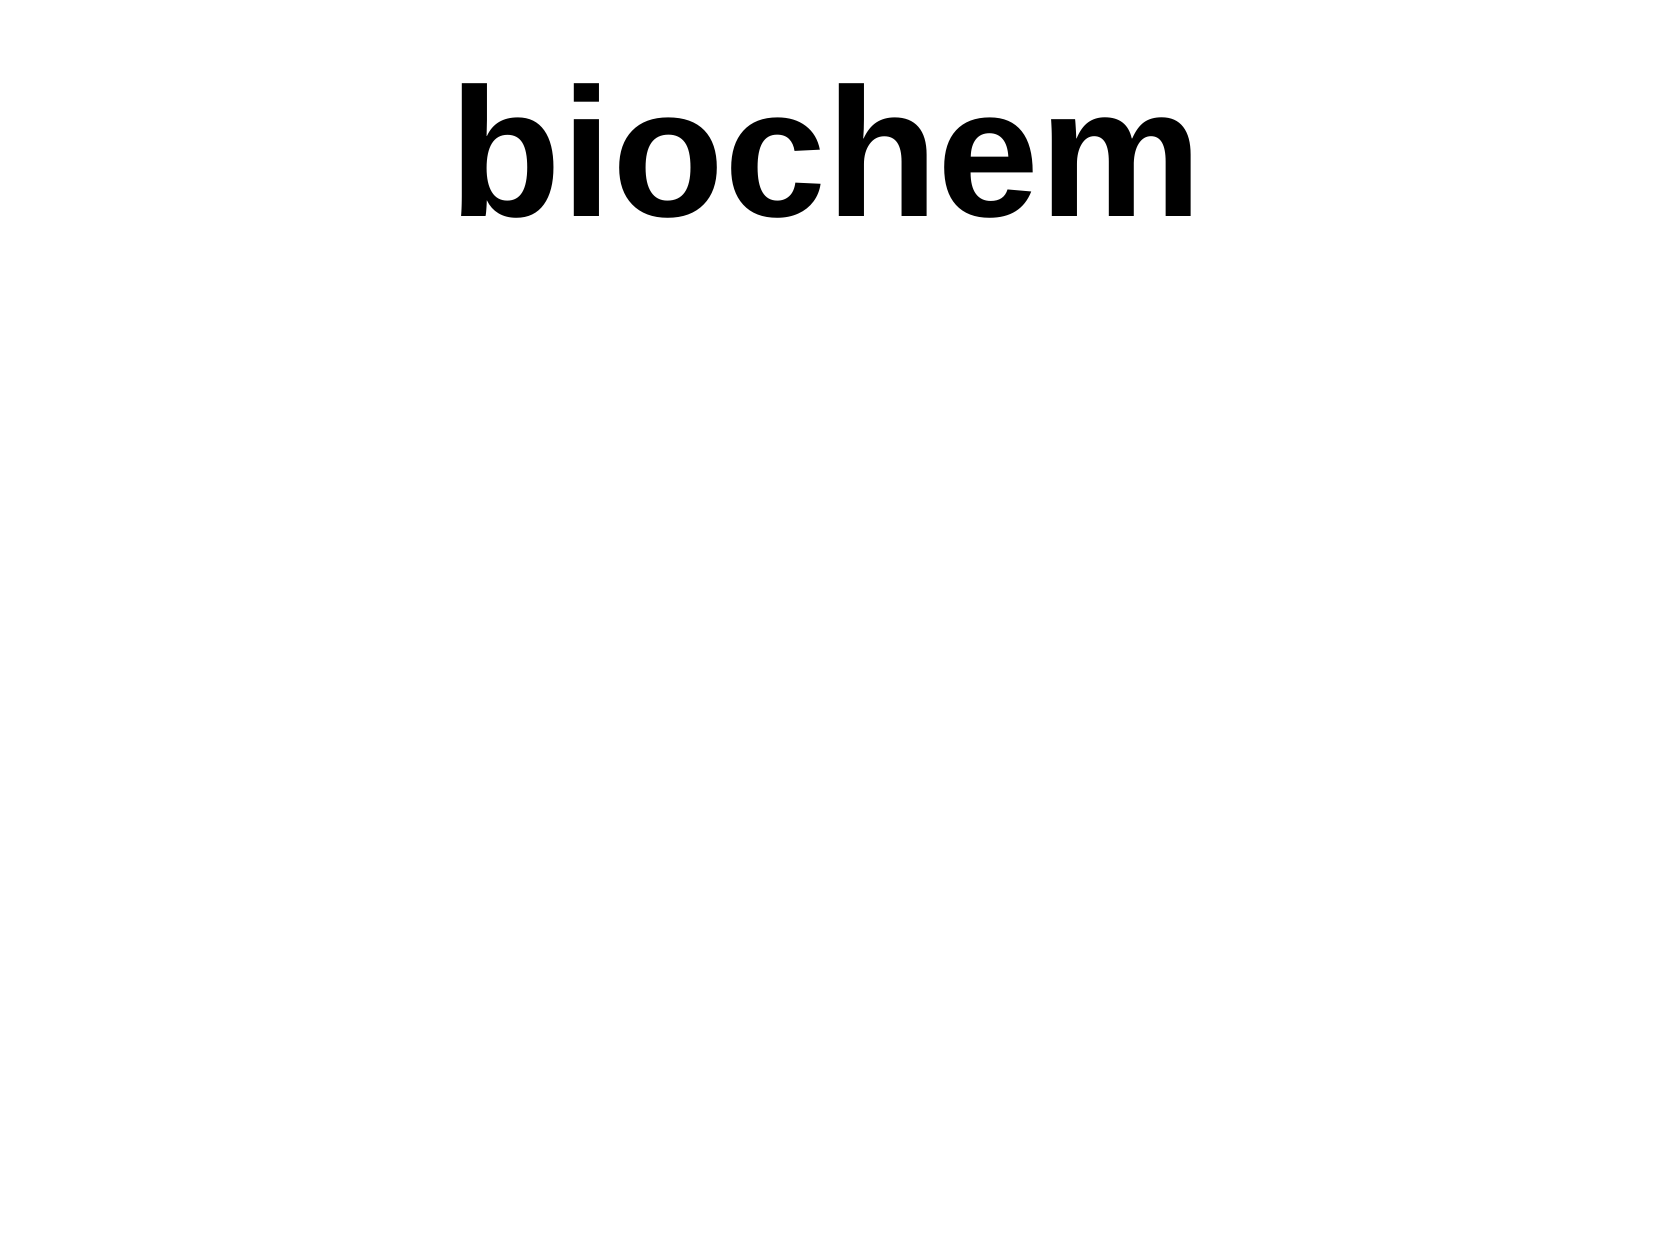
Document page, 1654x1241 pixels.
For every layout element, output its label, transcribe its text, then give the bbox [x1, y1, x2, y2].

title biochem [82, 49, 1571, 257]
